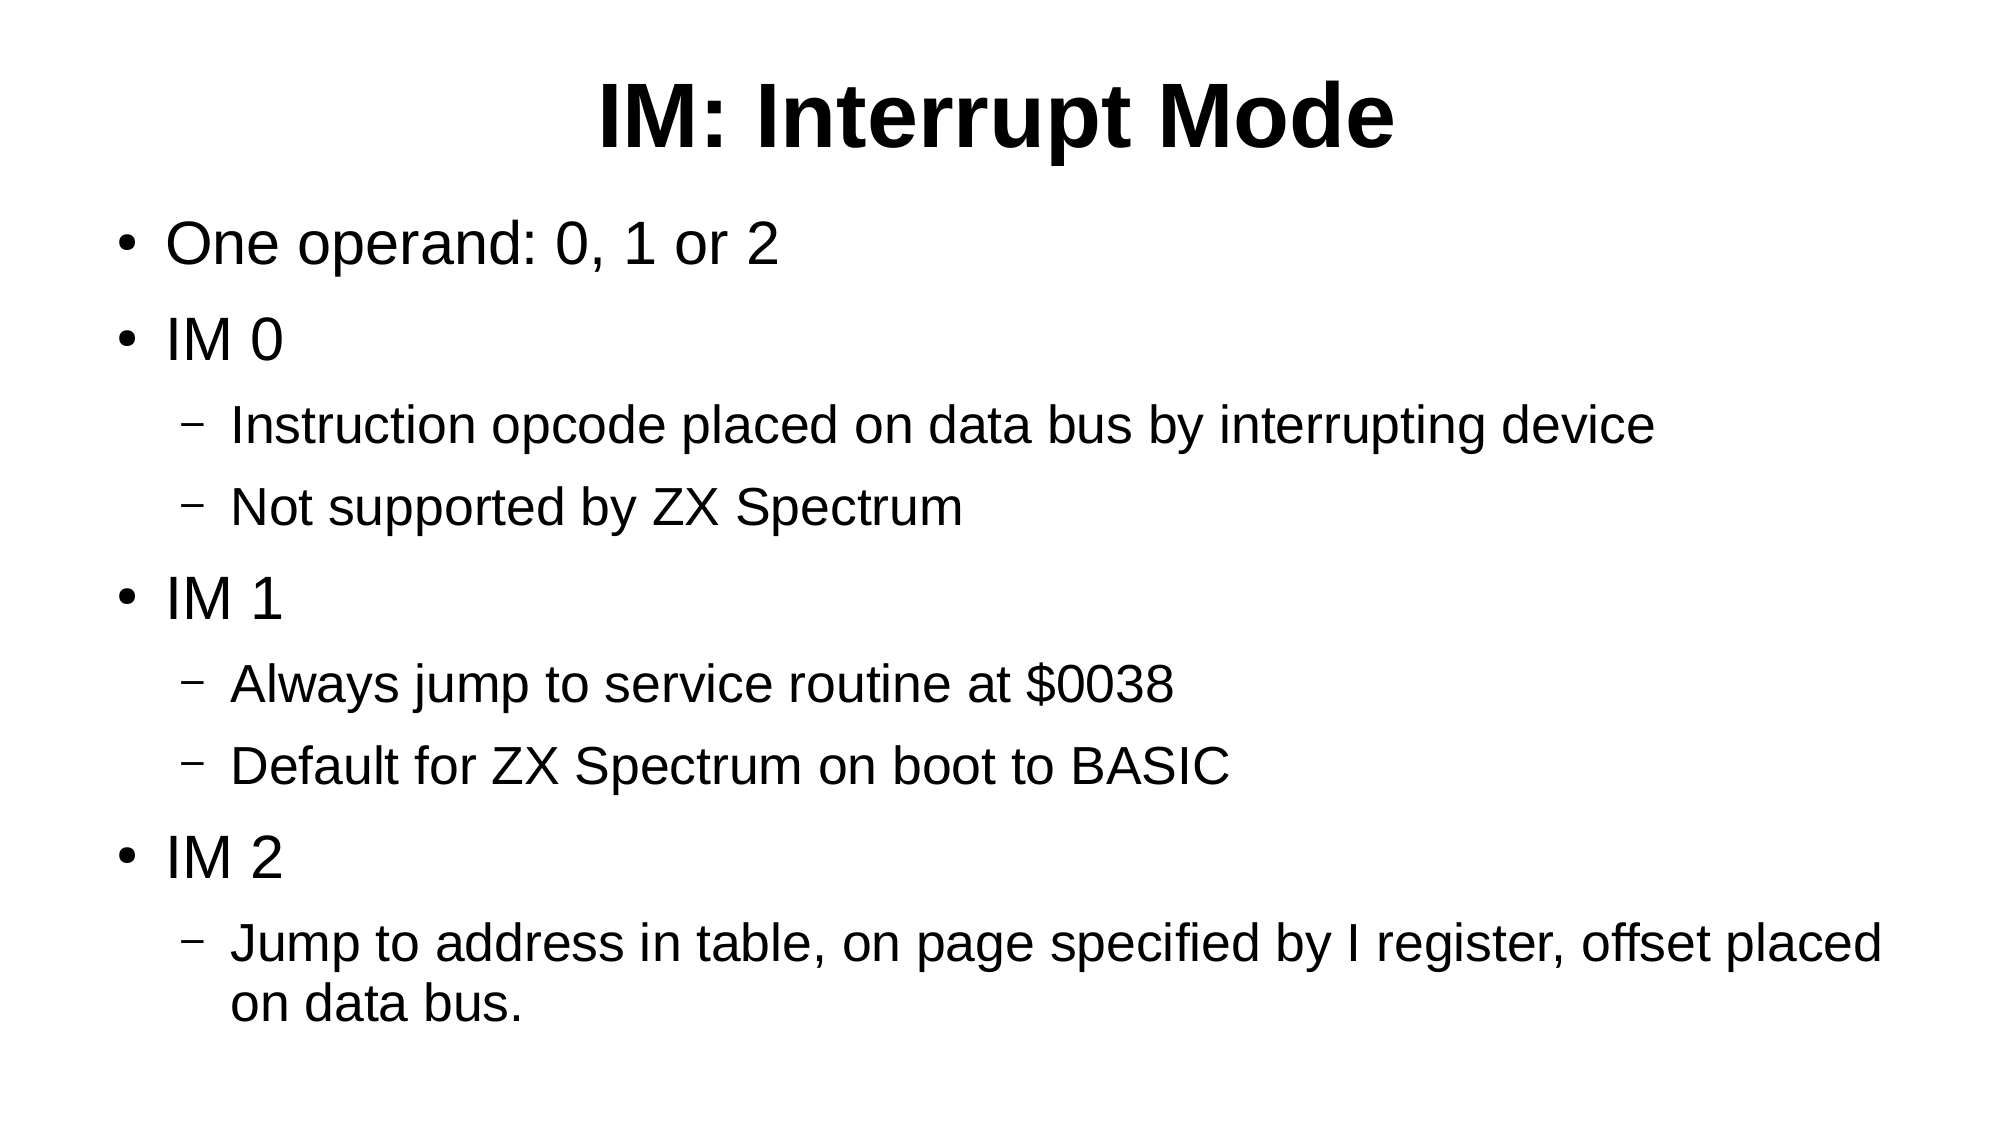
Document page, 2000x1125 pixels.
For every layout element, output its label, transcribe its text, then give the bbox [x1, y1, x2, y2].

list One operand: 0, 1 or 2 IM 0 Instruction opcode placed on data bus by interrupting device Not supported by ZX Spectrum IM 1 Always jump to service routine at $0038 Default for ZX Spectrum on boot to BASIC IM 2 Jump to address in table, on page specified by I register, offset placed on data bus. [99, 209, 1921, 1036]
title IM: Interrupt Mode [90, 6, 1906, 225]
